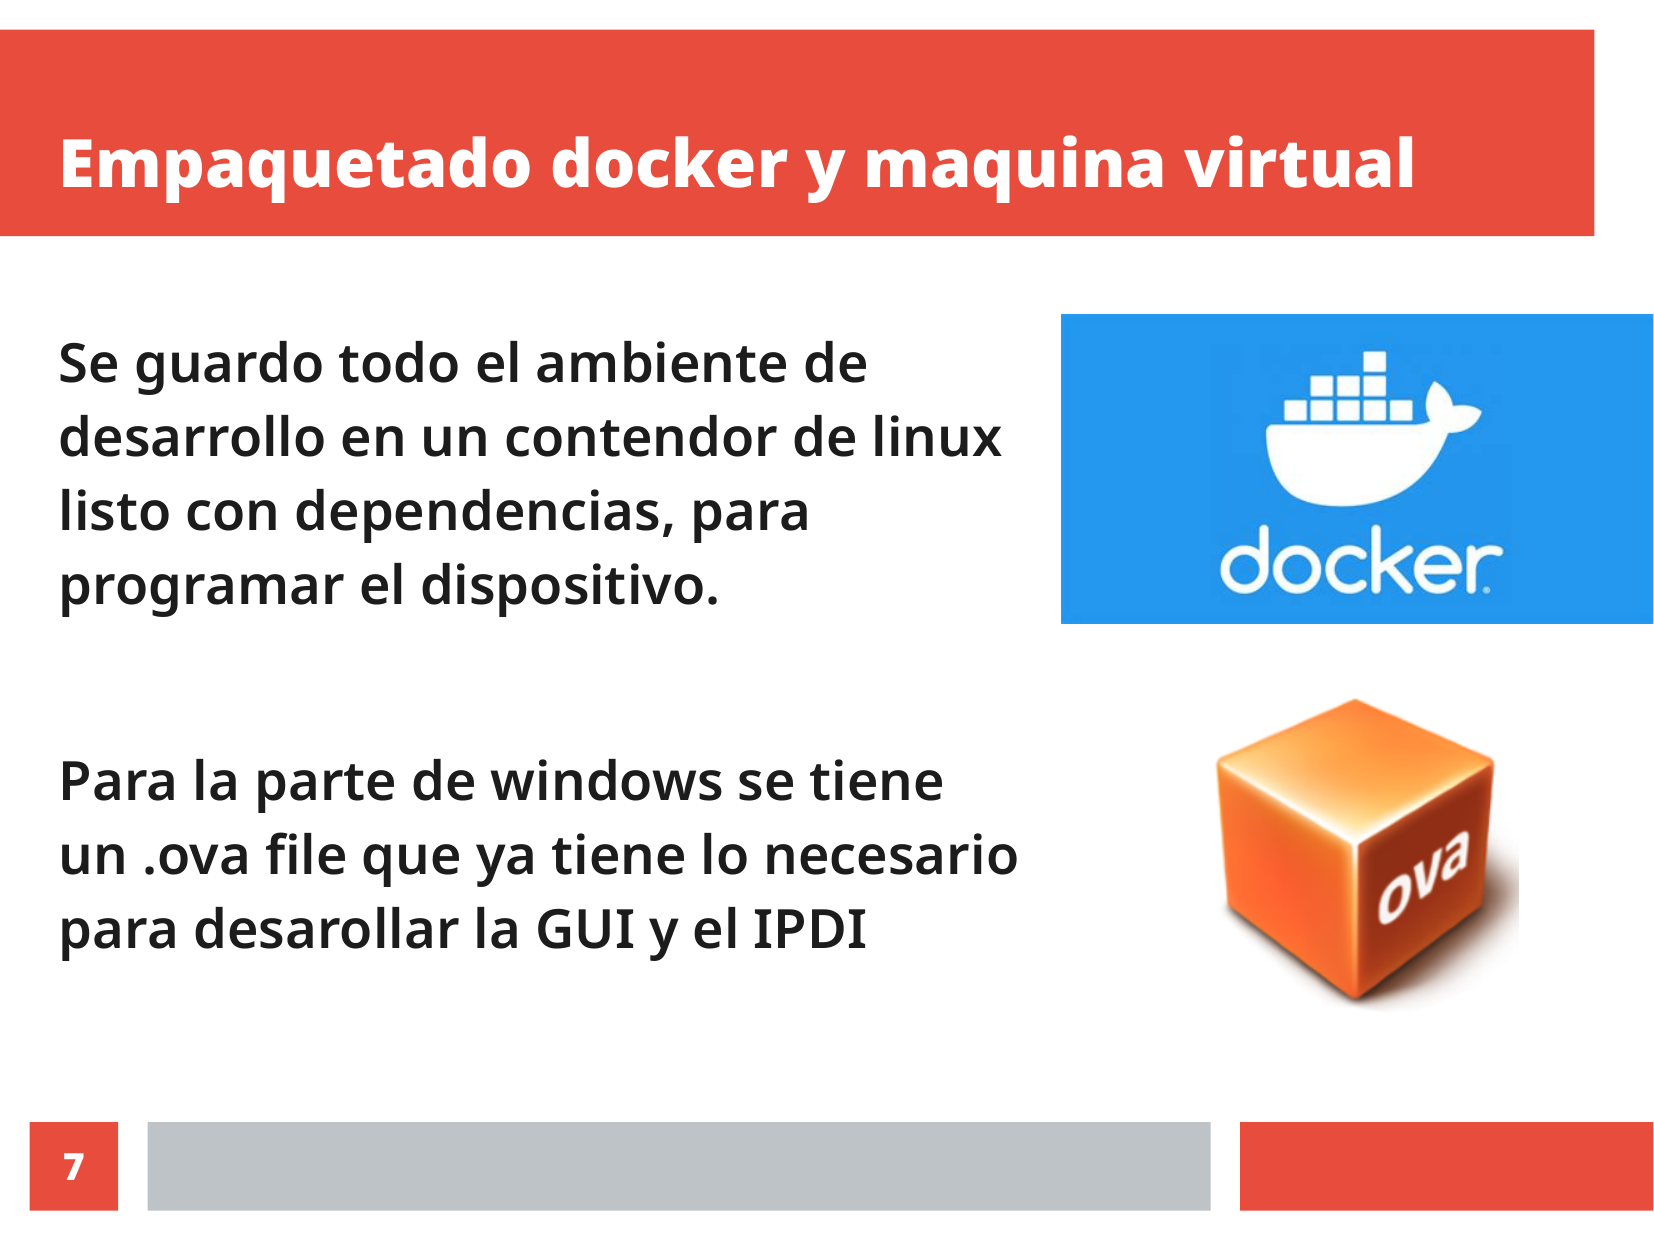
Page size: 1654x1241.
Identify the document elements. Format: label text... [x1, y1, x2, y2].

picture [1185, 689, 1519, 1018]
list Se guardo todo el ambiente de desarrollo en un contendor de linux listo con dependencias, para programar el dispositivo. Para la parte de windows se tiene un .ova file que ya tiene lo necesario para desarollar la GUI y el IPDI [59, 324, 1081, 1093]
title Empaquetado docker y maquina virtual [59, 59, 1595, 207]
picture [1061, 314, 1654, 624]
